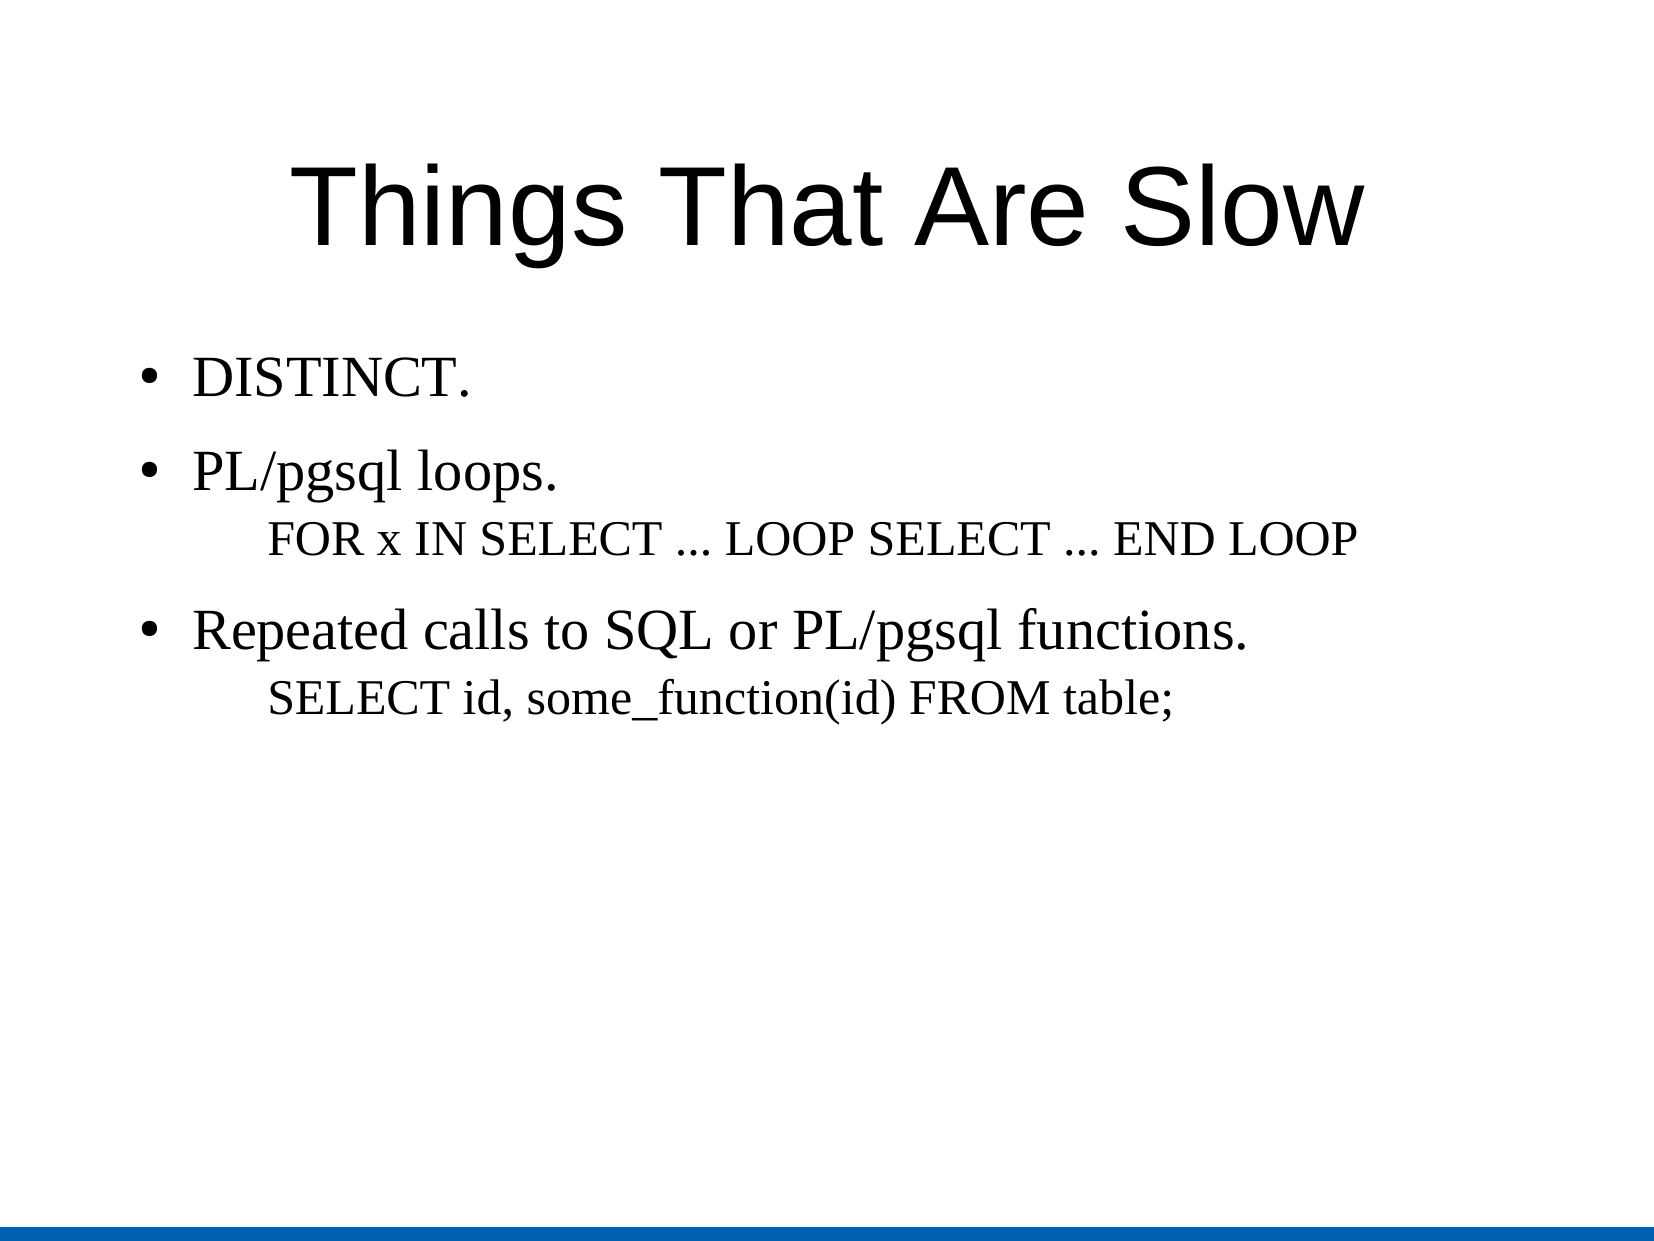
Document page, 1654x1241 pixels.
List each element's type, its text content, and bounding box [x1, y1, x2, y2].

title Things That Are Slow [121, 102, 1533, 311]
list DISTINCT. PL/pgsql loops. FOR x IN SELECT ... LOOP SELECT ... END LOOP Repeated calls to SQL or PL/pgsql functions. SELECT id, some_function(id) FROM table; [121, 344, 1533, 1127]
